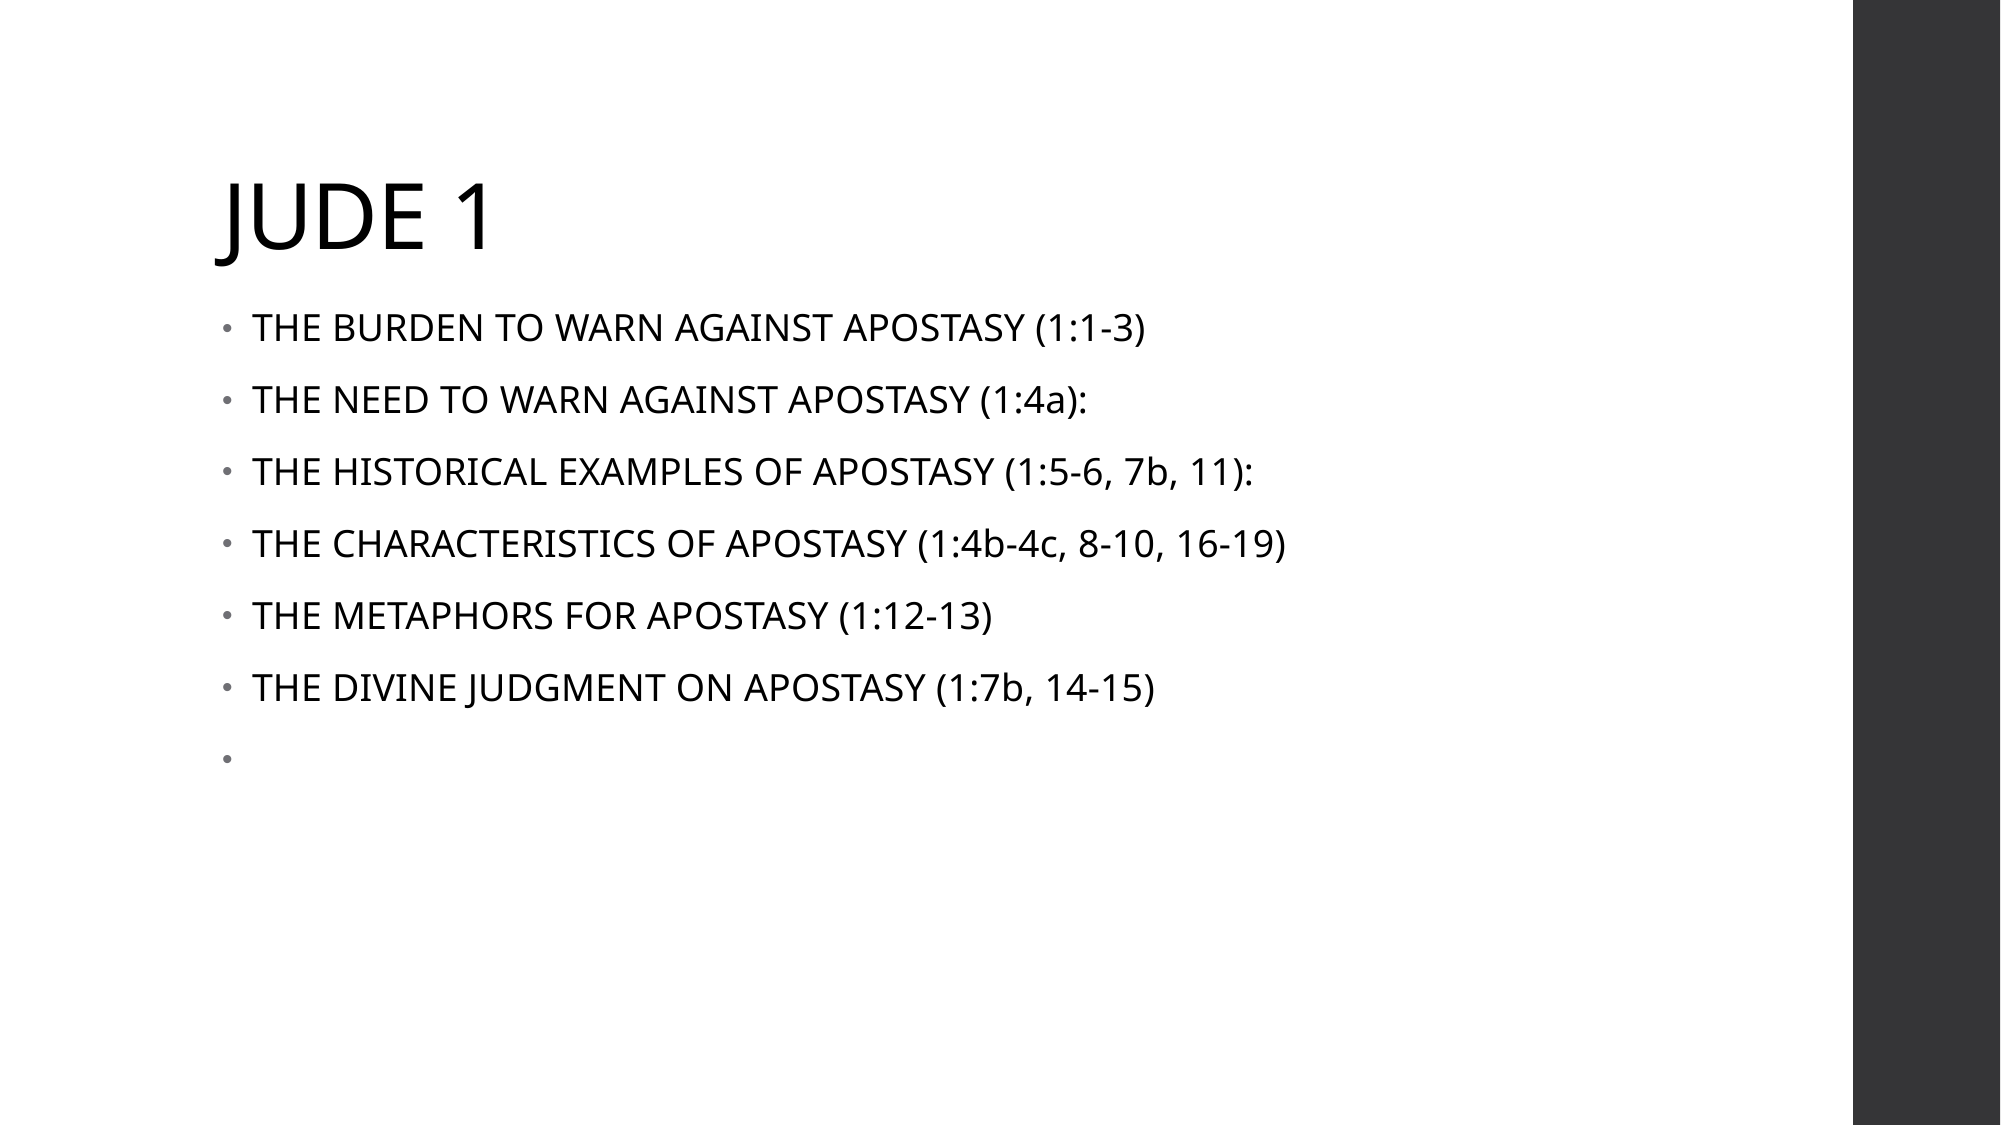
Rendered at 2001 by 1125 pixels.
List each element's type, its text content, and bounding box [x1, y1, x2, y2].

list THE BURDEN TO WARN AGAINST APOSTASY (1:1-3) THE NEED TO WARN AGAINST APOSTASY (1:4a): THE HISTORICAL EXAMPLES OF APOSTASY (1:5-6, 7b, 11): THE CHARACTERISTICS OF APOSTASY (1:4b-4c, 8-10, 16-19) THE METAPHORS FOR APOSTASY (1:12-13) THE DIVINE JUDGMENT ON APOSTASY (1:7b, 14-15) [206, 299, 1617, 1014]
title JUDE 1 [206, 60, 1797, 278]
